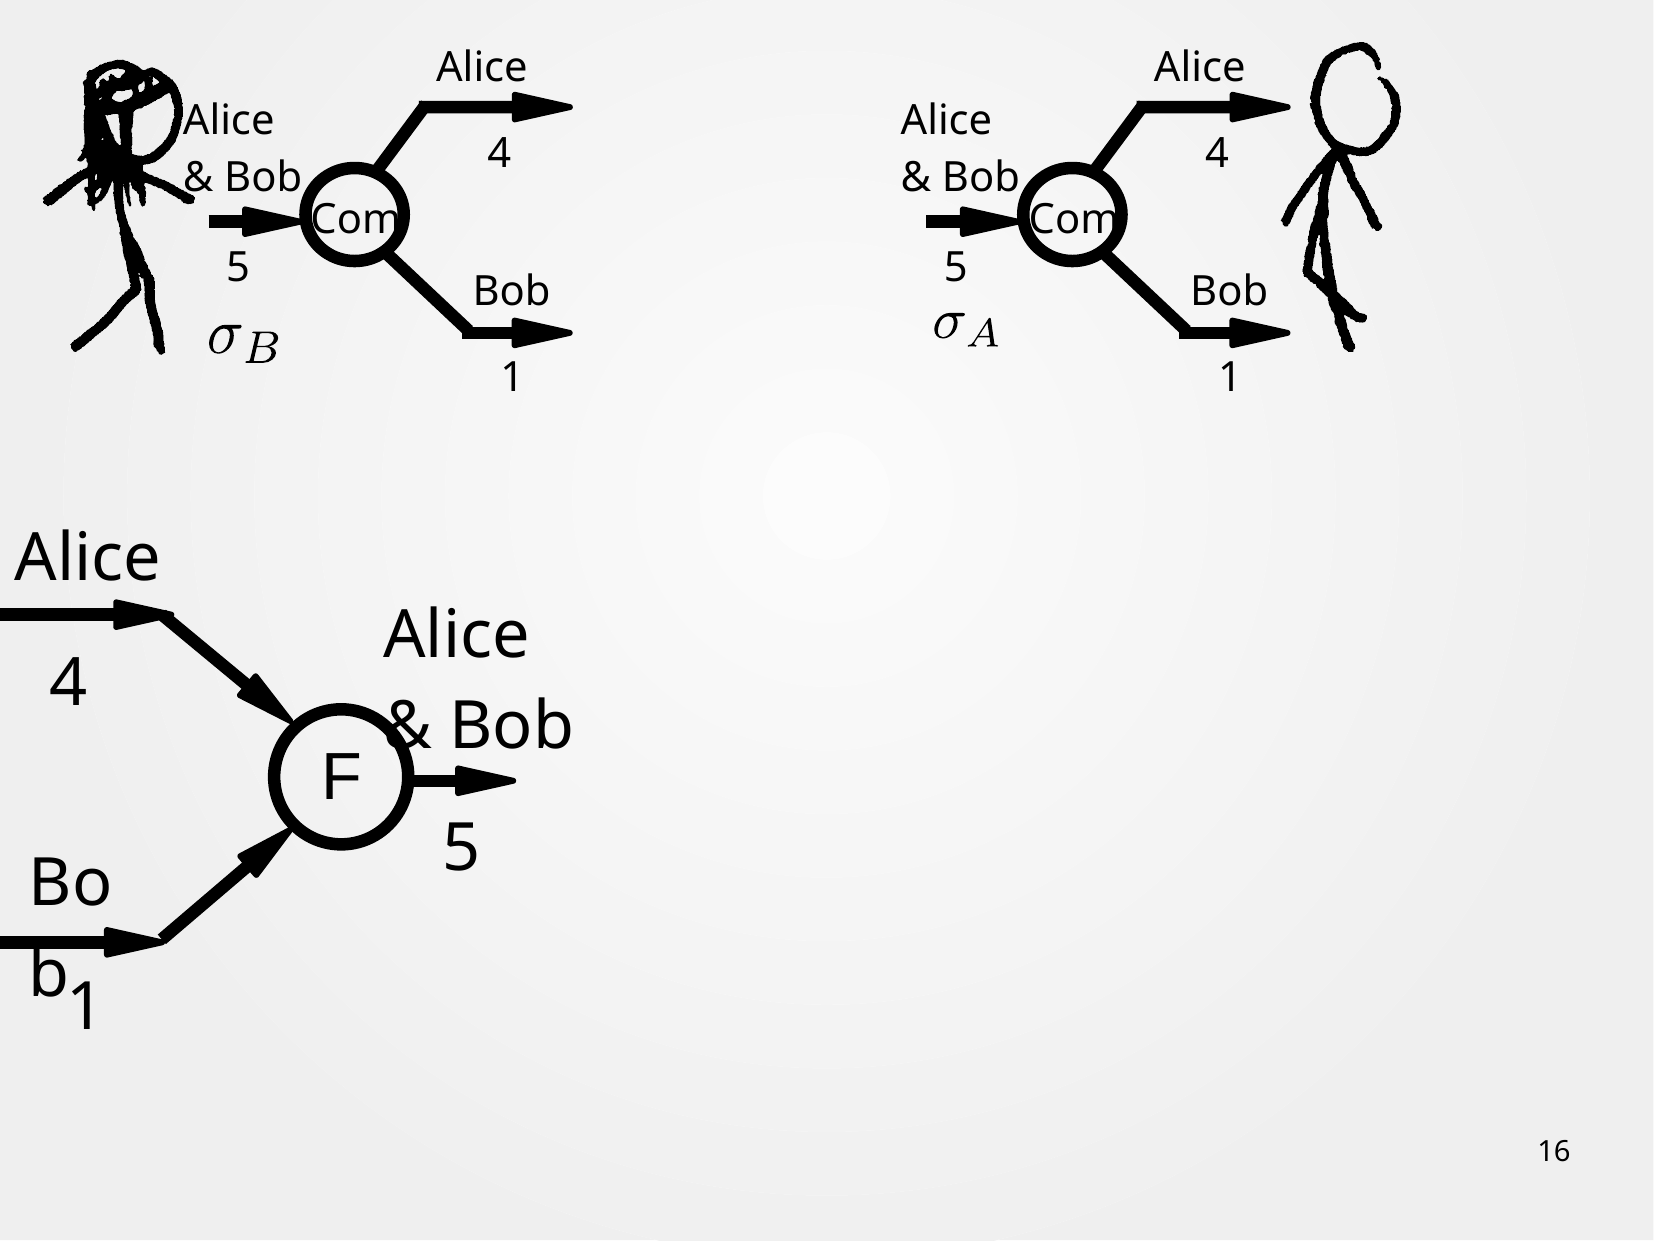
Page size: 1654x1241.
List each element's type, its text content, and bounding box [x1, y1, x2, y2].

text_box Bob [14, 826, 165, 922]
text_box Bob [1175, 253, 1286, 319]
text_box 4 [1190, 115, 1245, 186]
text_box 1 [52, 951, 127, 1053]
text_box Com [1014, 181, 1152, 297]
text_box Alice & Bob [368, 578, 605, 763]
text_box 1 [485, 338, 549, 410]
text_box Alice [0, 501, 192, 597]
text_box 4 [472, 115, 527, 186]
text_box Alice [421, 29, 562, 95]
picture [932, 312, 999, 347]
text_box 4 [34, 626, 121, 729]
text_box F [307, 731, 396, 821]
picture [41, 58, 197, 355]
text_box 1 [1203, 338, 1267, 410]
text_box Com [295, 181, 433, 297]
text_box Bob [457, 253, 568, 319]
picture [1277, 38, 1404, 355]
text_box Alice & Bob [885, 82, 1059, 209]
picture [206, 324, 279, 363]
text_box Alice [1139, 29, 1280, 95]
text_box 5 [211, 228, 266, 300]
text_box 5 [427, 791, 502, 894]
text_box 5 [929, 228, 984, 300]
text_box Alice & Bob [197, 82, 342, 209]
